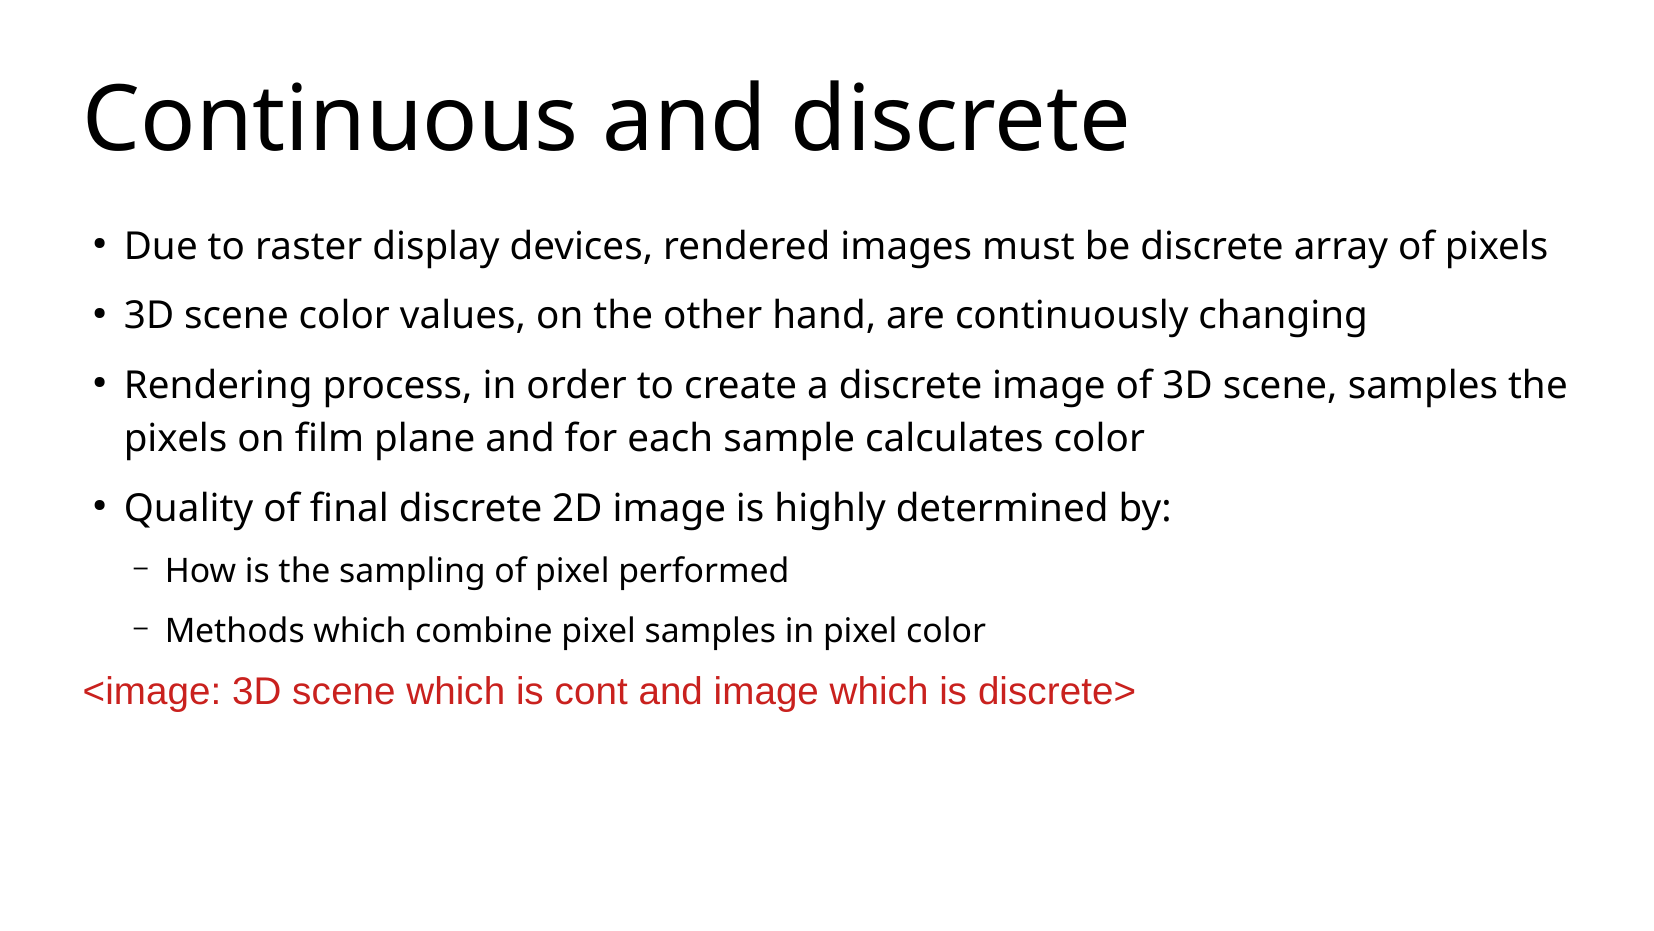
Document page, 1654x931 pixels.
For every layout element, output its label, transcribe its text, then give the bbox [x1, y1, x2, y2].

title Continuous and discrete [82, 37, 1571, 193]
list Due to raster display devices, rendered images must be discrete array of pixels 3D scene color values, on the other hand, are continuously changing Rendering process, in order to create a discrete image of 3D scene, samples the pixels on film plane and for each sample calculates color Quality of final discrete 2D image is highly determined by: How is the sampling of pixel performed Methods which combine pixel samples in pixel color <image: 3D scene which is cont and image which is discrete> [82, 217, 1571, 758]
